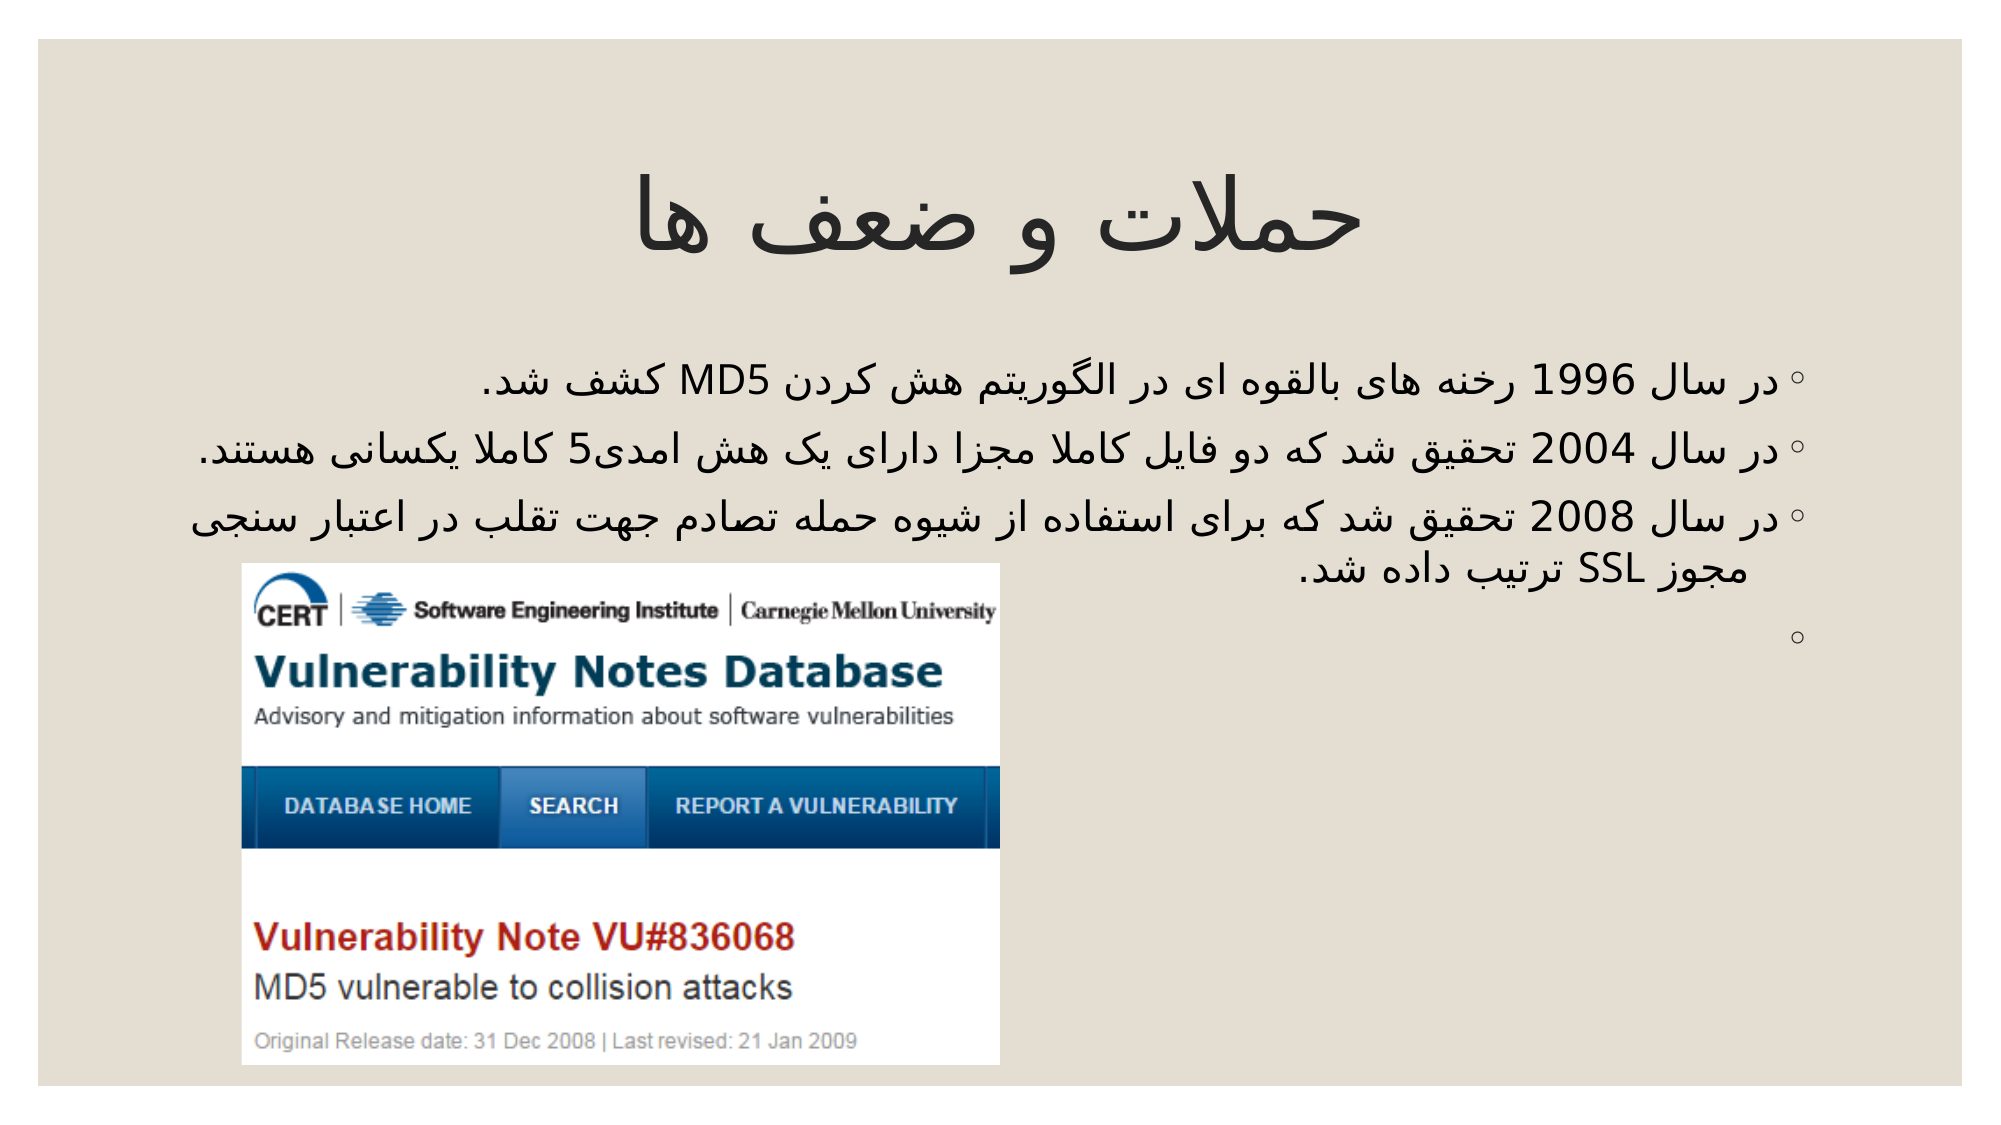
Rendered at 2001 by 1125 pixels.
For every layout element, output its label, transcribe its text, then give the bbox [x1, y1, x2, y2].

list در سال 1996 رخنه های بالقوه ای در الگوریتم هش کردن MD5 کشف شد. در سال 2004 تحقیق شد که دو فایل کاملا مجزا دارای یک هش ام‏دی5 کاملا یکسانی هستند. در سال 2008 تحقیق شد که برای استفاده از شیوه حمله تصادم جهت تقلب در اعتبار سنجی مجوز SSL ترتیب داده شد. [174, 345, 1825, 991]
picture [241, 563, 1000, 1065]
title حملات و ضعف ها [174, 105, 1825, 331]
